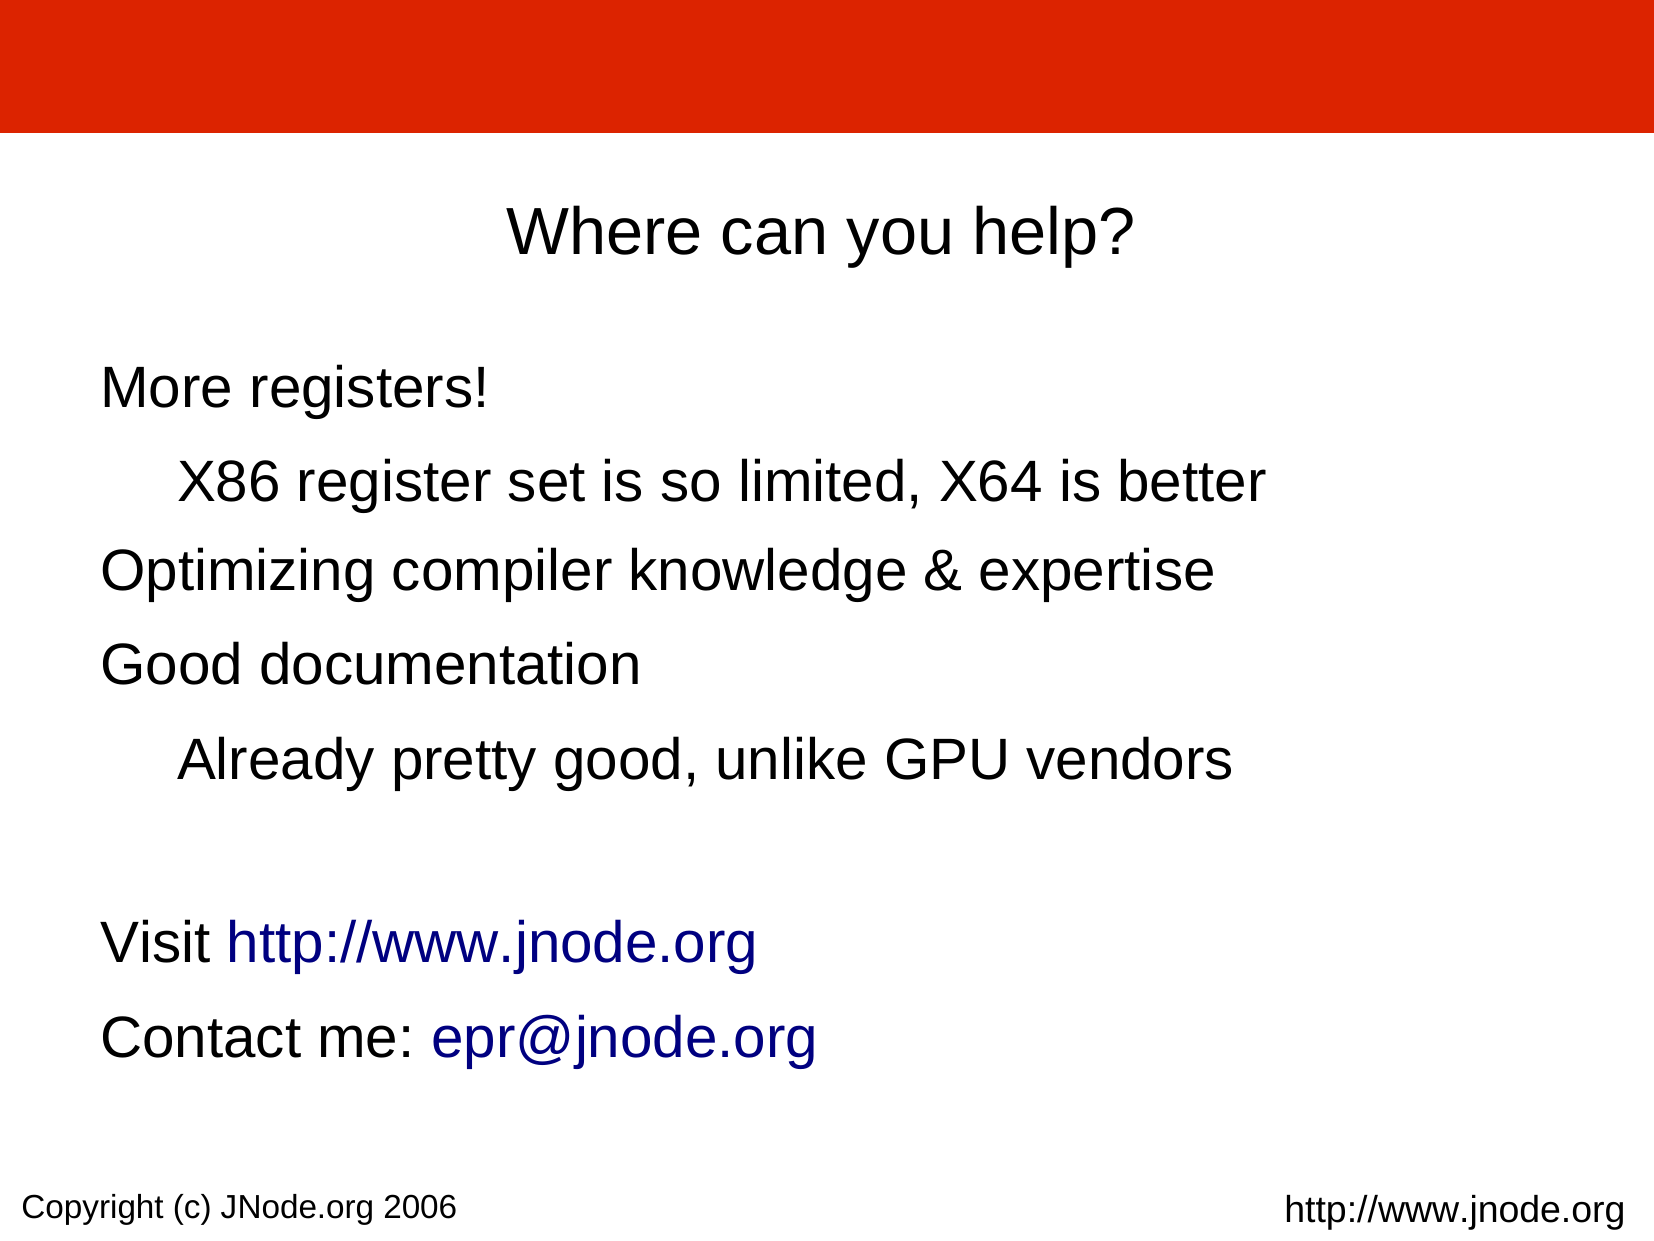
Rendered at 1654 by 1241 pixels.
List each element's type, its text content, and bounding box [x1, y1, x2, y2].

list More registers! X86 register set is so limited, X64 is better Optimizing compiler knowledge & expertise Good documentation Already pretty good, unlike GPU vendors Visit http://www.jnode.org Contact me: epr@jnode.org [82, 354, 1571, 1109]
title Where can you help? [76, 147, 1565, 316]
